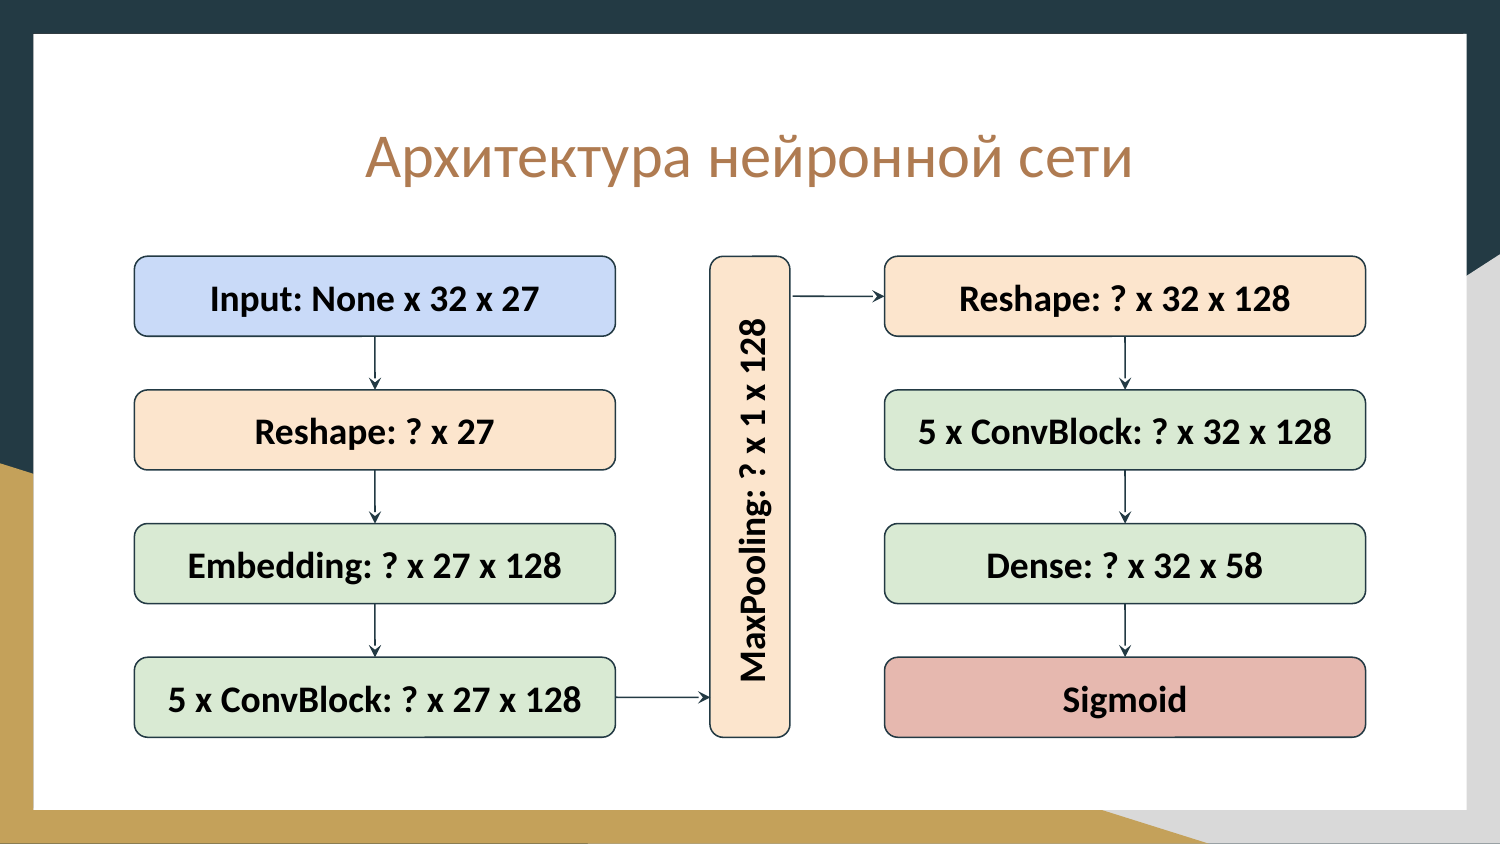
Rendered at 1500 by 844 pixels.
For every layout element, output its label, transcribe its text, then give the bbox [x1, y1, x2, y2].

text_box MaxPooling: ? x 1 x 128 [709, 256, 790, 738]
text_box Input: None x 32 x 27 [134, 256, 616, 337]
text_box Dense: ? x 32 x 58 [884, 523, 1366, 604]
text_box 5 x ConvBlock: ? x 32 x 128 [884, 389, 1366, 470]
text_box Embedding: ? x 27 x 128 [134, 523, 616, 604]
text_box Sigmoid [884, 657, 1366, 738]
text_box Reshape: ? x 32 x 128 [884, 256, 1366, 337]
text_box 5 x ConvBlock: ? x 27 x 128 [134, 657, 616, 738]
title Архитектура нейронной сети [134, 99, 1366, 217]
text_box Reshape: ? x 27 [134, 389, 616, 470]
